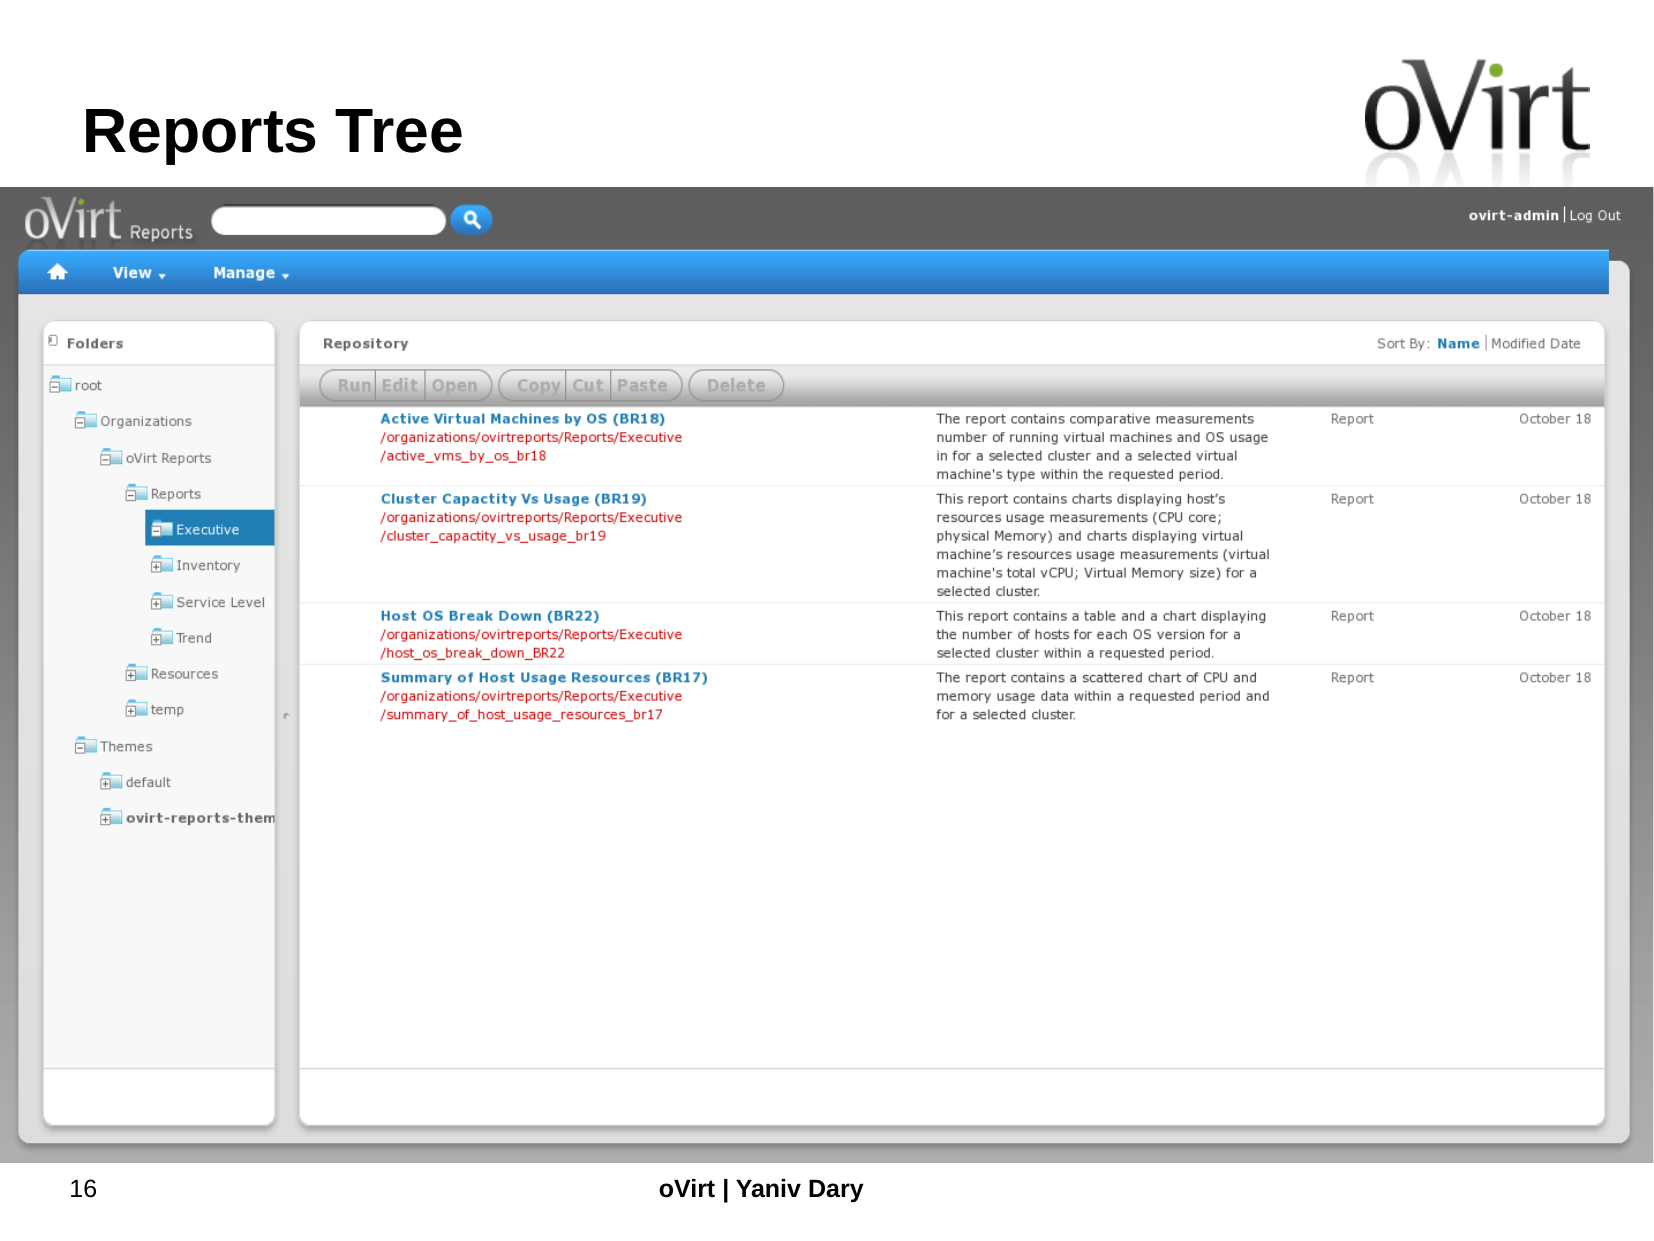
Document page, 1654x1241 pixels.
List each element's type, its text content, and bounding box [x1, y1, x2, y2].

title Reports Tree [82, 37, 1571, 187]
picture [0, 51, 1654, 1163]
